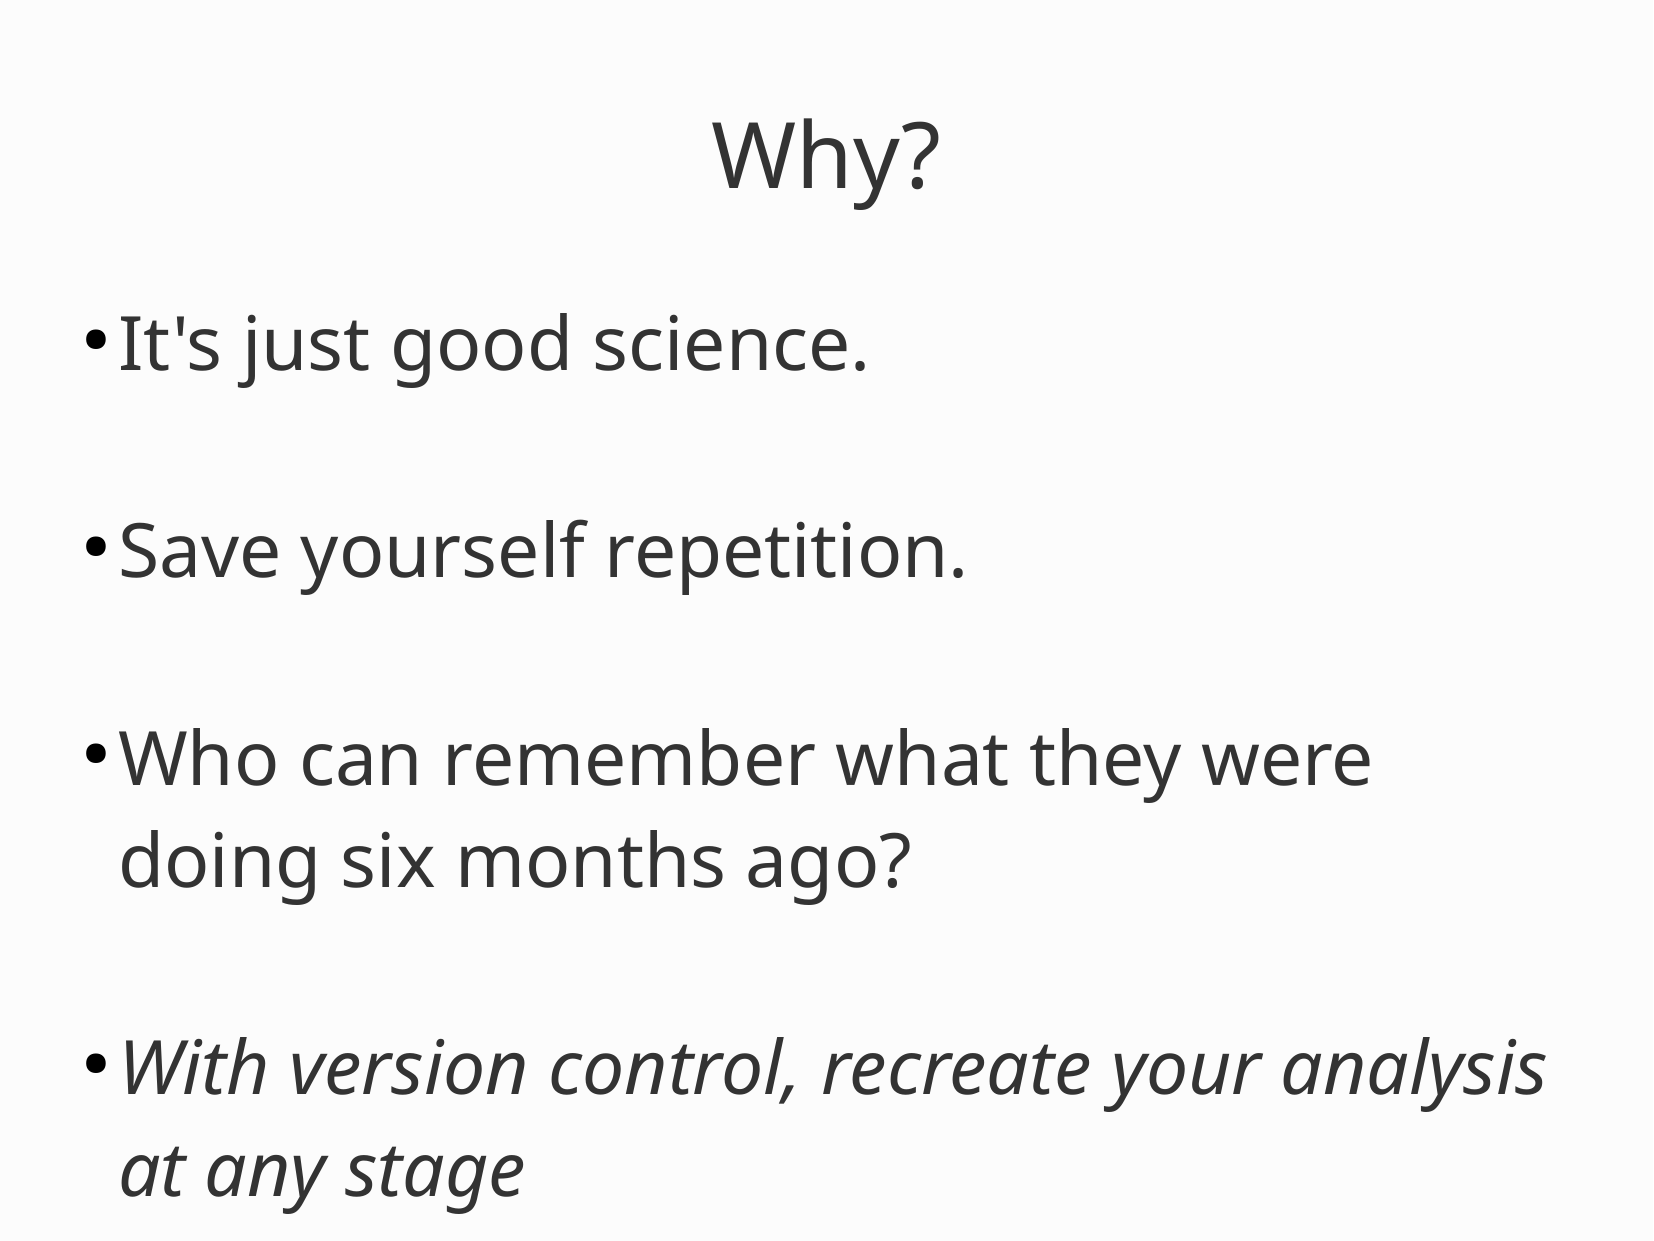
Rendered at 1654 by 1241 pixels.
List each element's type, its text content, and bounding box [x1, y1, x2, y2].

subtitle It's just good science. Save yourself repetition. Who can remember what they were doing six months ago? With version control, recreate your analysis at any stage [82, 290, 1571, 1171]
title Why? [82, 49, 1571, 257]
